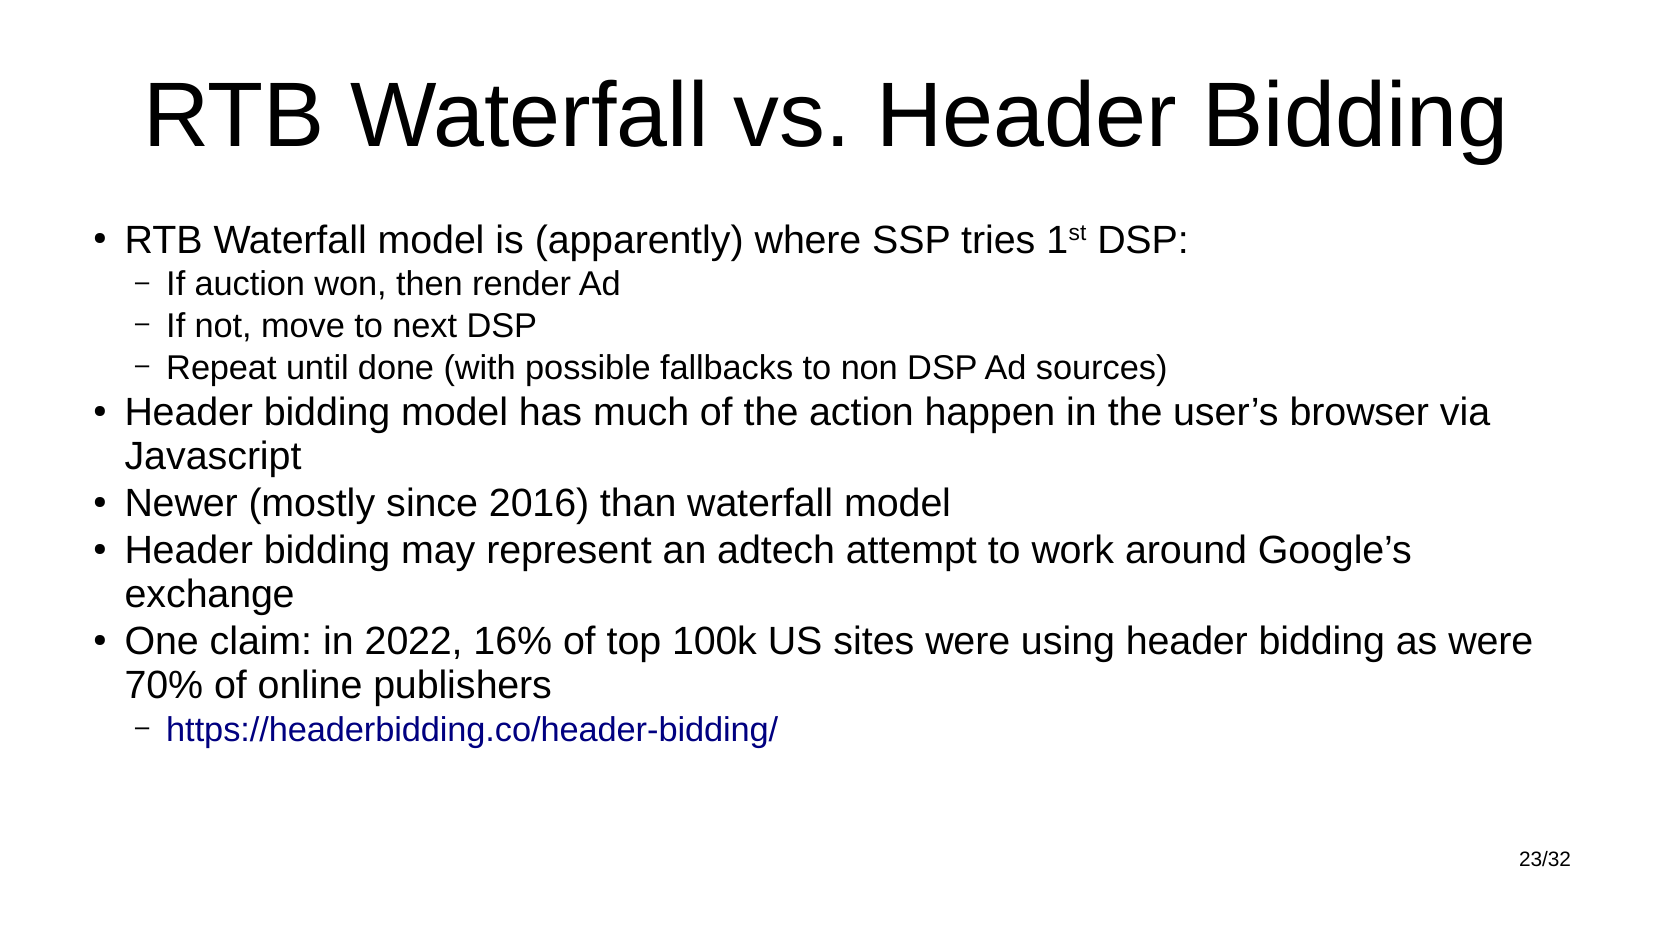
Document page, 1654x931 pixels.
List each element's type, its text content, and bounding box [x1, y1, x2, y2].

title RTB Waterfall vs. Header Bidding [82, 37, 1571, 193]
list RTB Waterfall model is (apparently) where SSP tries 1st DSP: If auction won, then render Ad If not, move to next DSP Repeat until done (with possible fallbacks to non DSP Ad sources) Header bidding model has much of the action happen in the user’s browser via Javascript Newer (mostly since 2016) than waterfall model Header bidding may represent an adtech attempt to work around Google’s exchange One claim: in 2022, 16% of top 100k US sites were using header bidding as were 70% of online publishers https://headerbidding.co/header-bidding/ [82, 217, 1571, 758]
